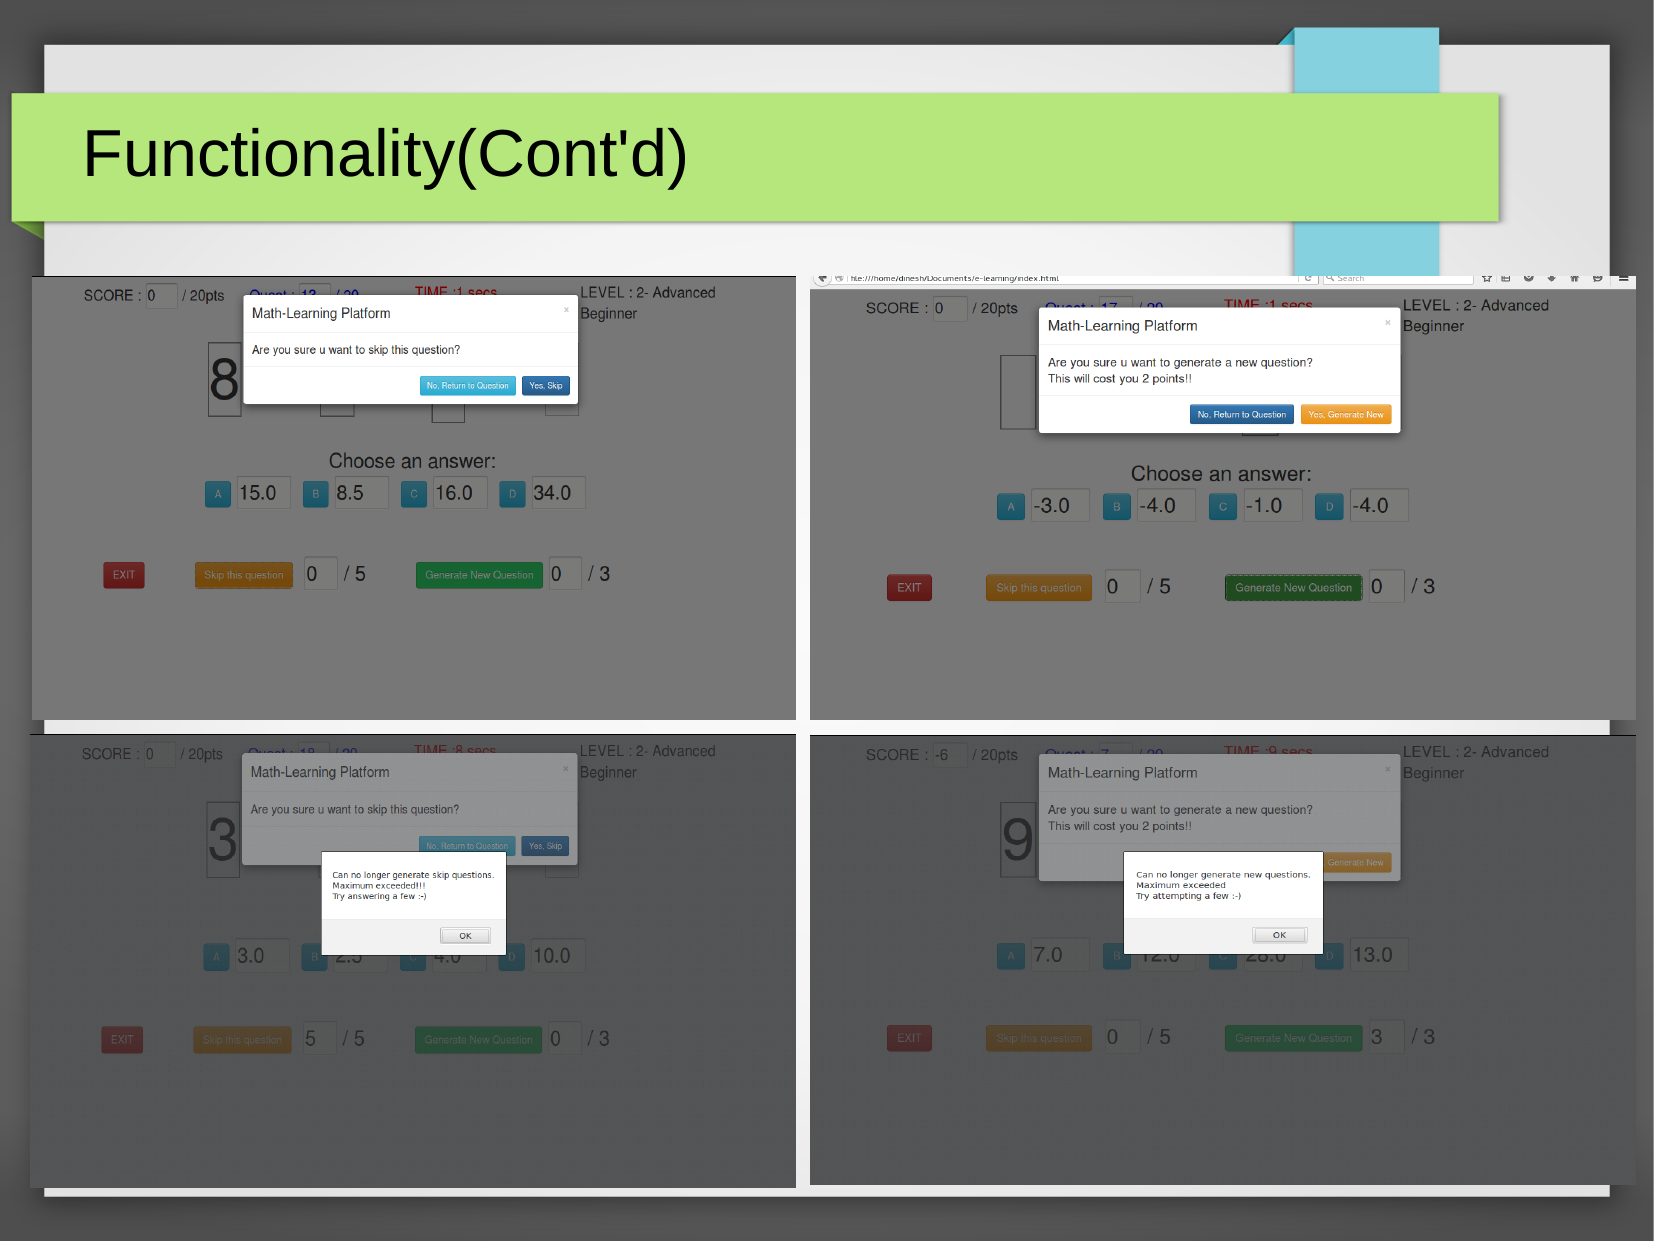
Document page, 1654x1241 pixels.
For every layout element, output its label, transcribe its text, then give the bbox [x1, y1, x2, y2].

picture [0, 0, 1654, 1241]
title Functionality(Cont'd) [82, 94, 1264, 213]
